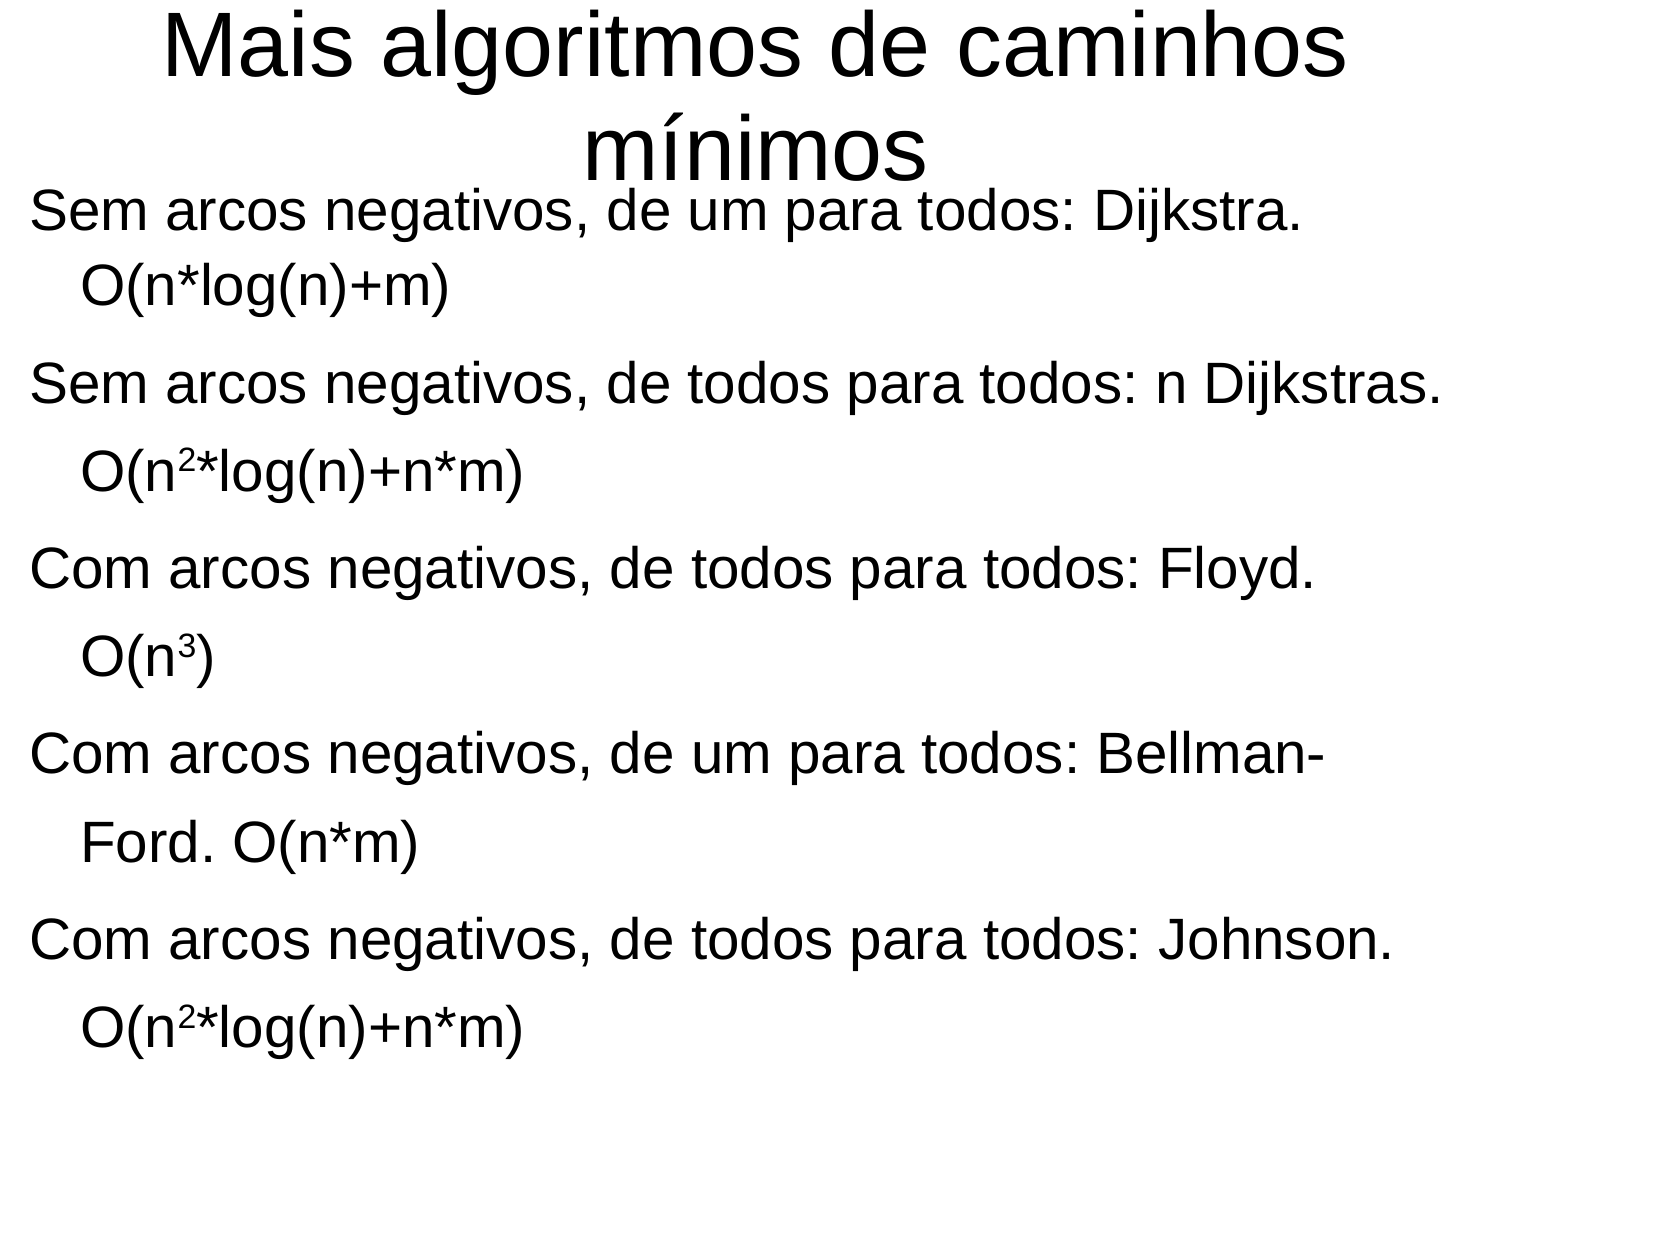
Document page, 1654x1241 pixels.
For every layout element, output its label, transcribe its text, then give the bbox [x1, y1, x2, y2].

title Mais algoritmos de caminhos mínimos [11, 0, 1500, 200]
list Sem arcos negativos, de um para todos: Dijkstra. O(n*log(n)+m)‏ Sem arcos negativos, de todos para todos: n Dijkstras. O(n2*log(n)+n*m)‏ Com arcos negativos, de todos para todos: Floyd. O(n3)‏ Com arcos negativos, de um para todos: Bellman-Ford. O(n*m)‏ Com arcos negativos, de todos para todos: Johnson. O(n2*log(n)+n*m)‏ [29, 177, 1447, 1048]
